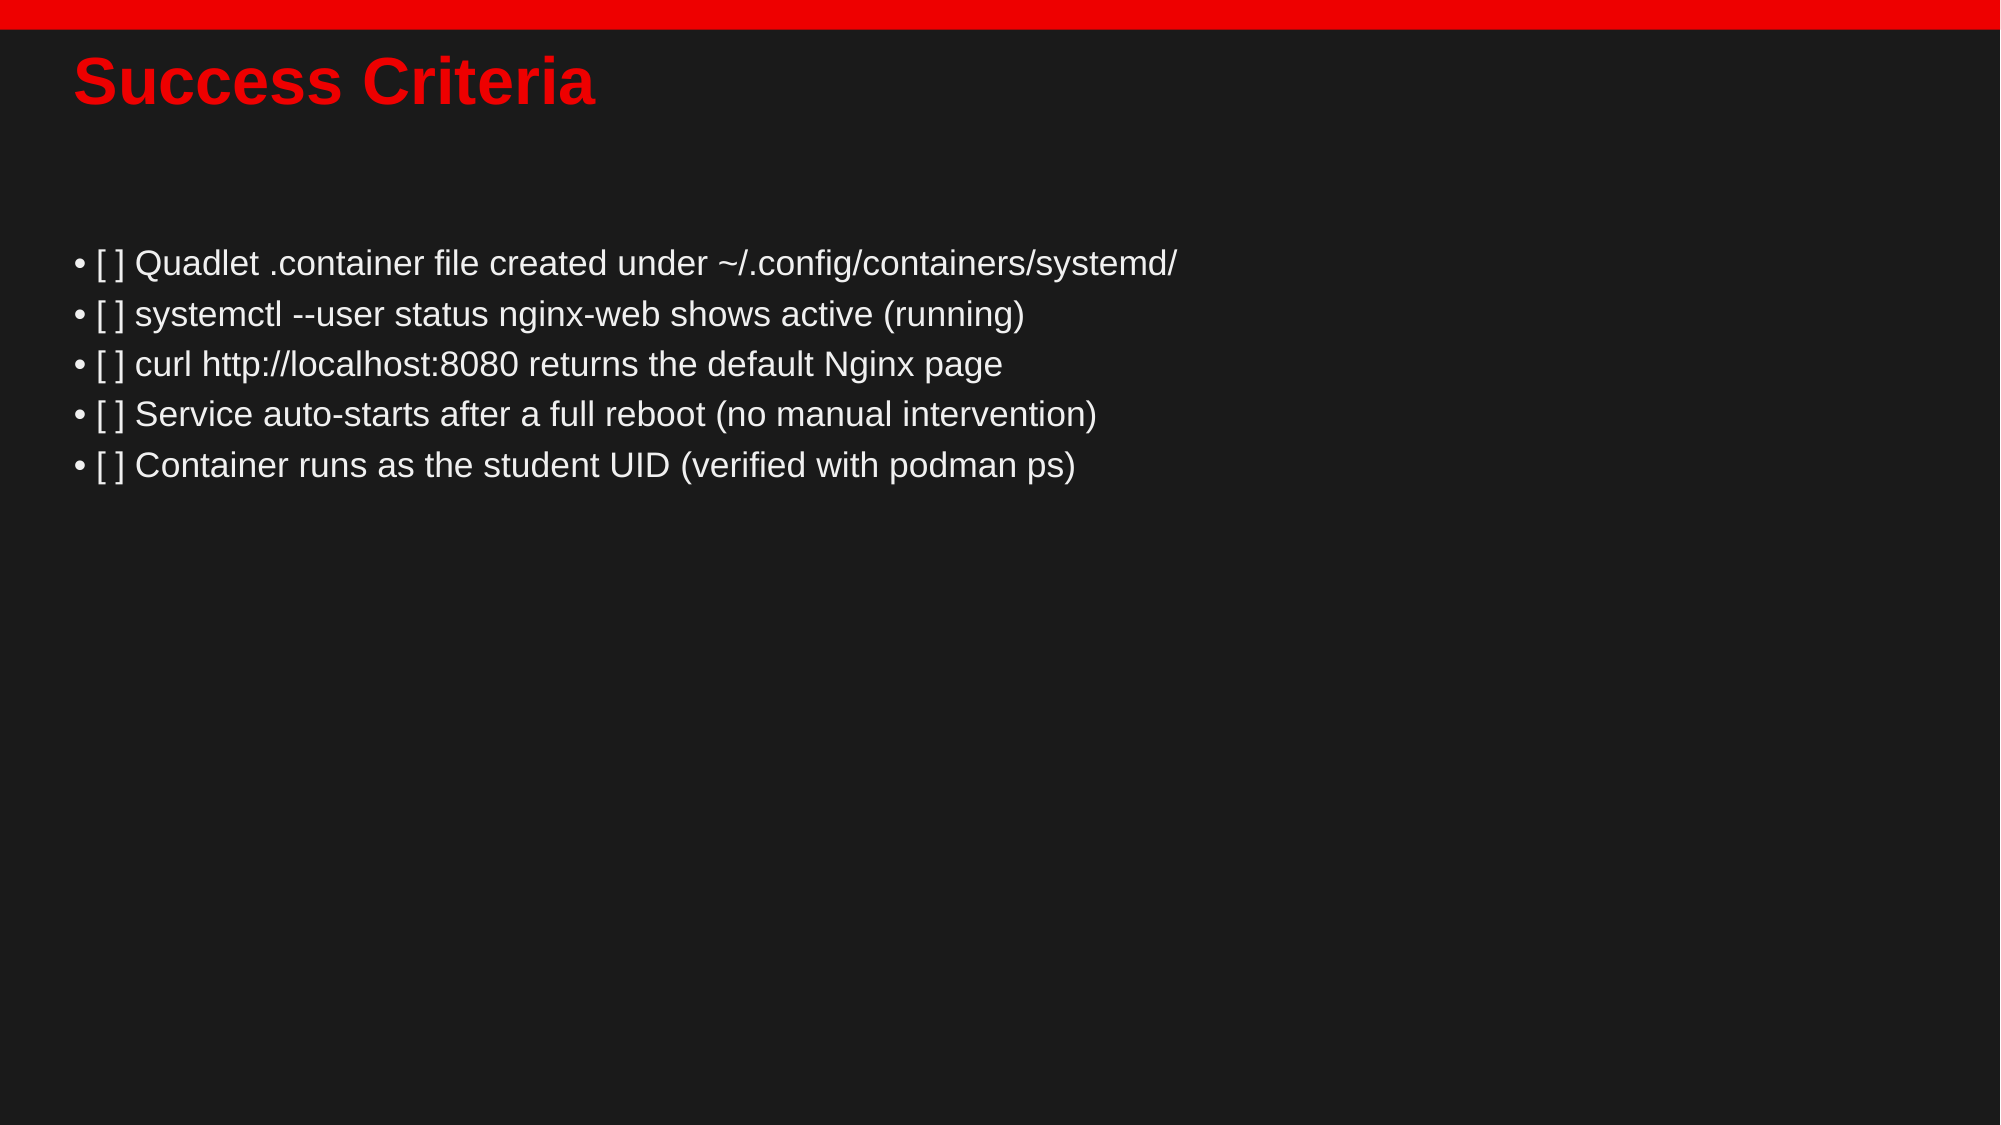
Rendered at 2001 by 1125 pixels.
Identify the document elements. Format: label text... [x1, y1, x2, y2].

text_box Success Criteria [59, 36, 1942, 208]
text_box [0, 0, 2001, 30]
text_box • [ ] Quadlet .container file created under ~/.config/containers/systemd/ • [ ] systemctl --user status nginx-web shows active (running) • [ ] curl http://localhost:8080 returns the default Nginx page • [ ] Service auto-starts after a full reboot (no manual intervention) • [ ] Container runs as the student UID (verified with podman ps) [59, 236, 1942, 1037]
